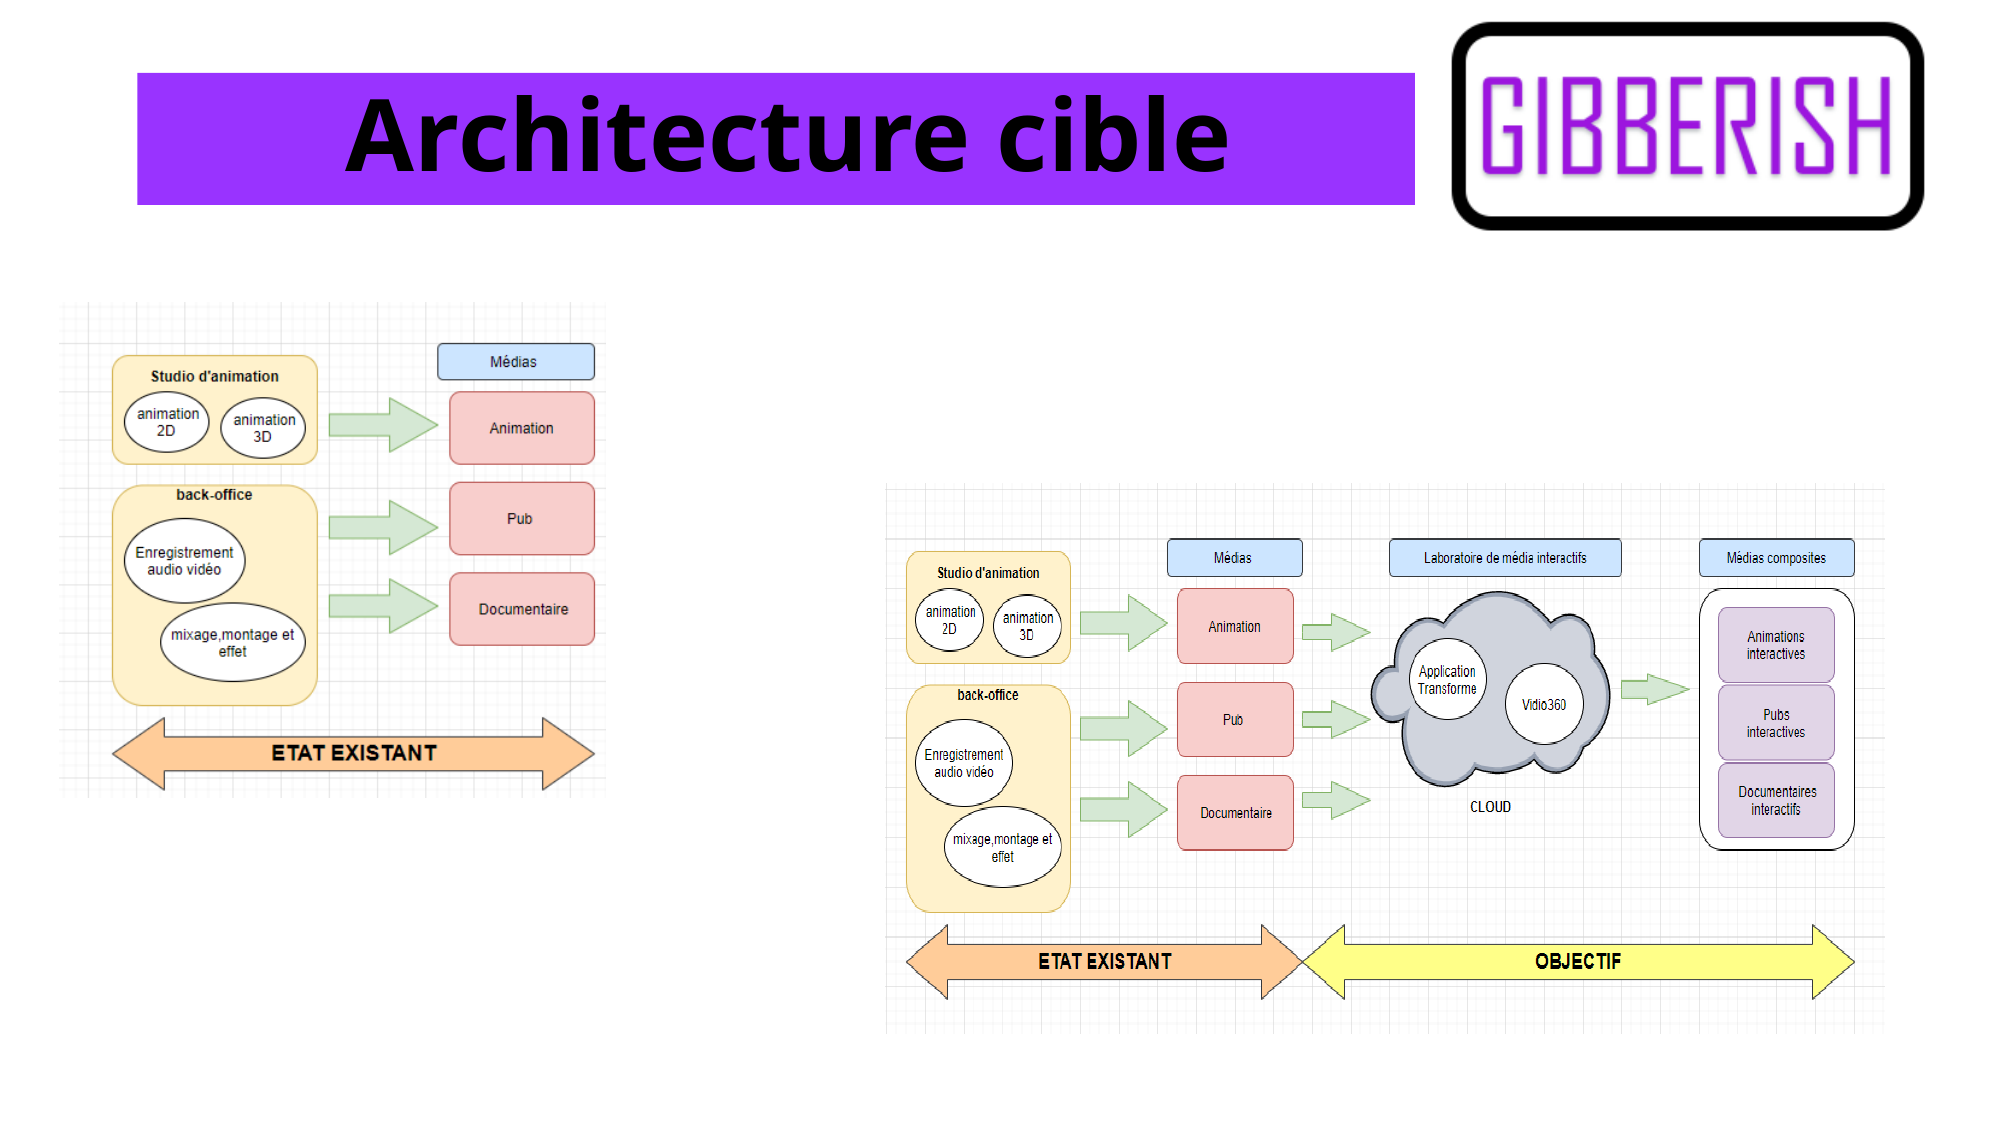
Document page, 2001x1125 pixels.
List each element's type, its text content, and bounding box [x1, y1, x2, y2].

title Architecture cible [137, 72, 1415, 205]
picture [885, 483, 1885, 1034]
picture [59, 302, 606, 798]
picture [1438, 5, 1937, 248]
